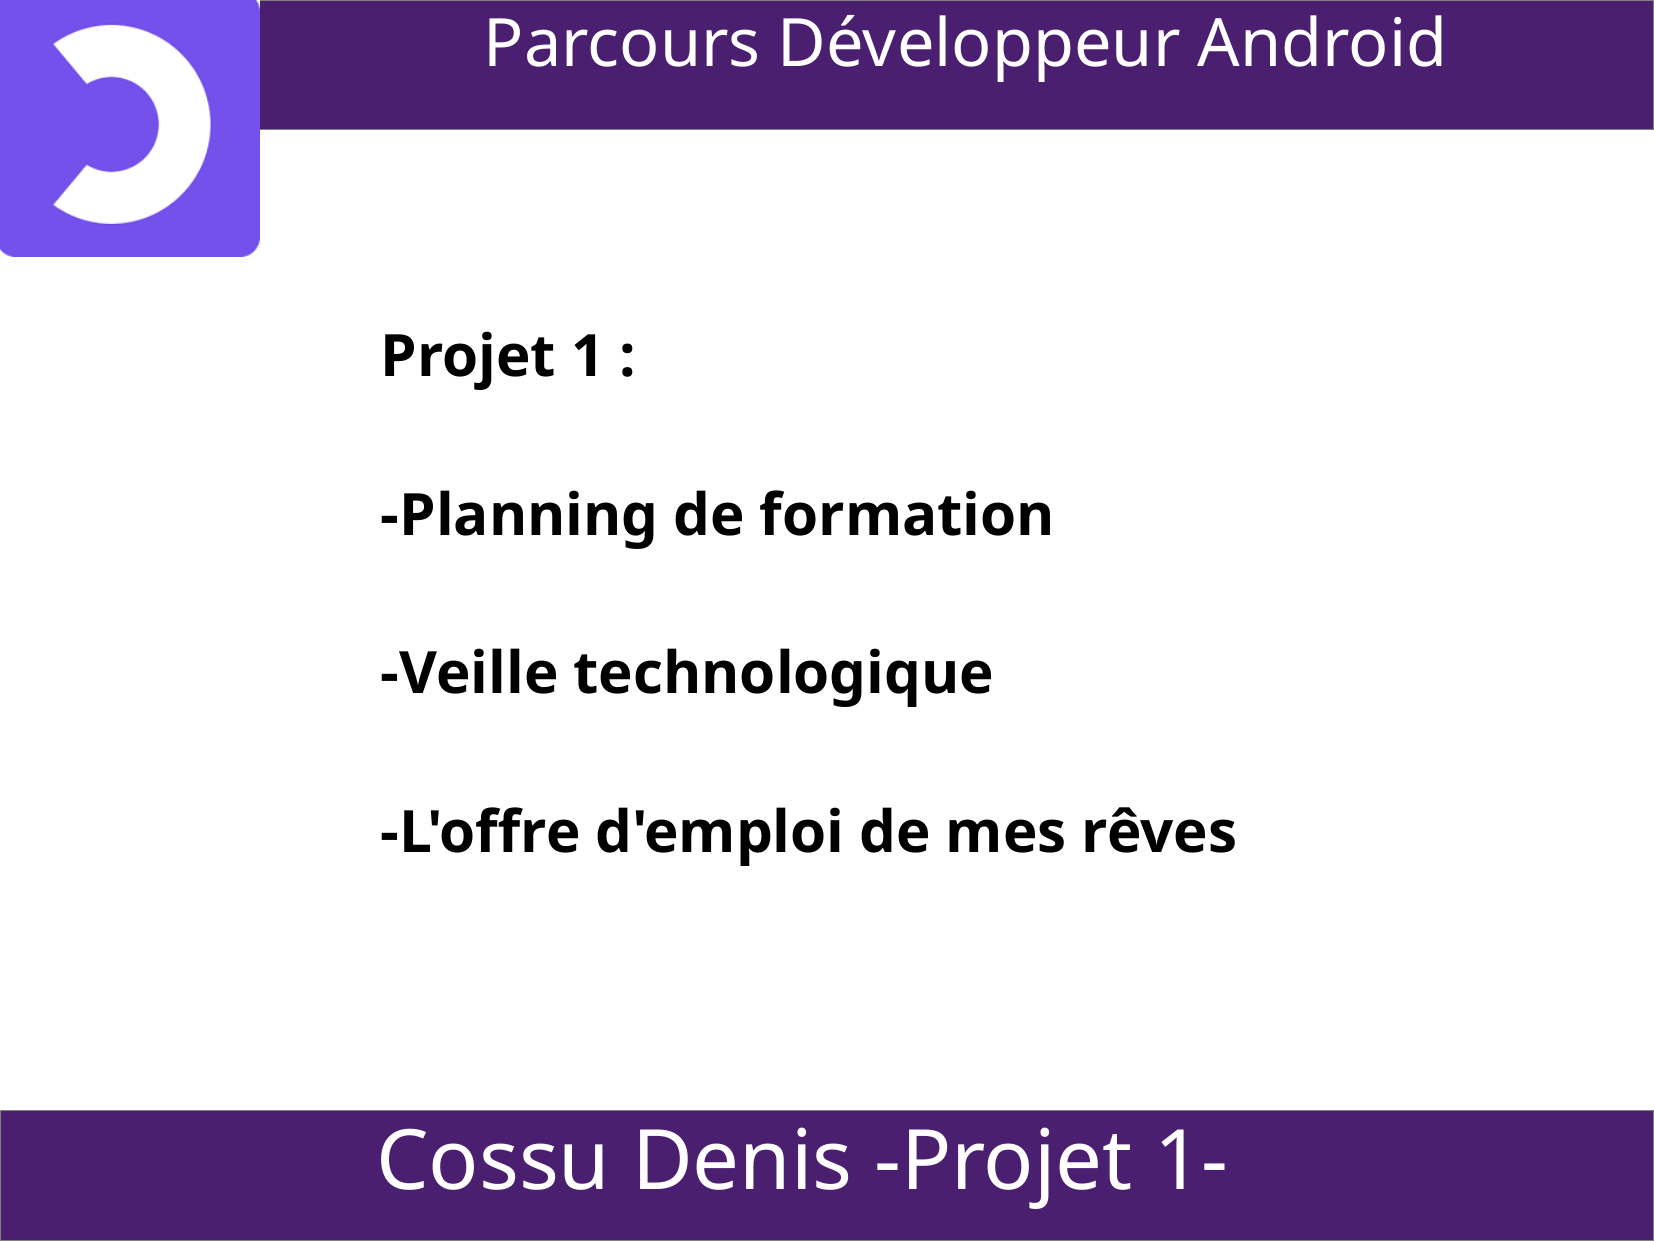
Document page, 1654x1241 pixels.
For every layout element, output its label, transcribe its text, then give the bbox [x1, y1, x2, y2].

picture [0, 0, 260, 257]
text_box Projet 1 : -Planning de formation -Veille technologique -L'offre d'emploi de mes rêves [366, 307, 1371, 885]
